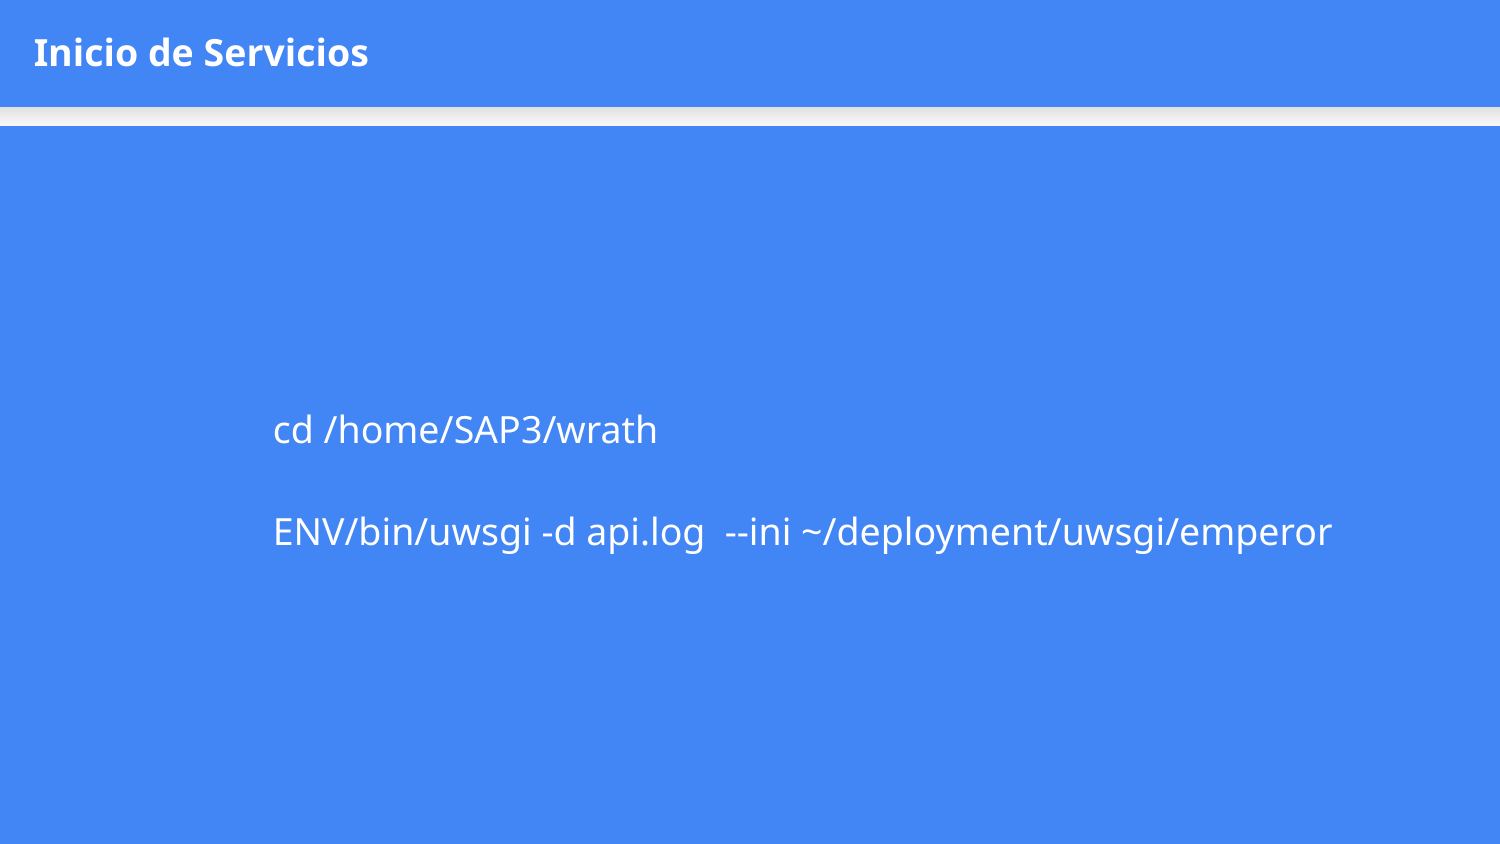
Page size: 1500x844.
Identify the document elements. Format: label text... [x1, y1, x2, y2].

text_box cd /home/SAP3/wrath ENV/bin/uwsgi -d api.log --ini ~/deployment/uwsgi/emperor [258, 345, 1303, 581]
title Inicio de Servicios [33, 2, 1482, 102]
